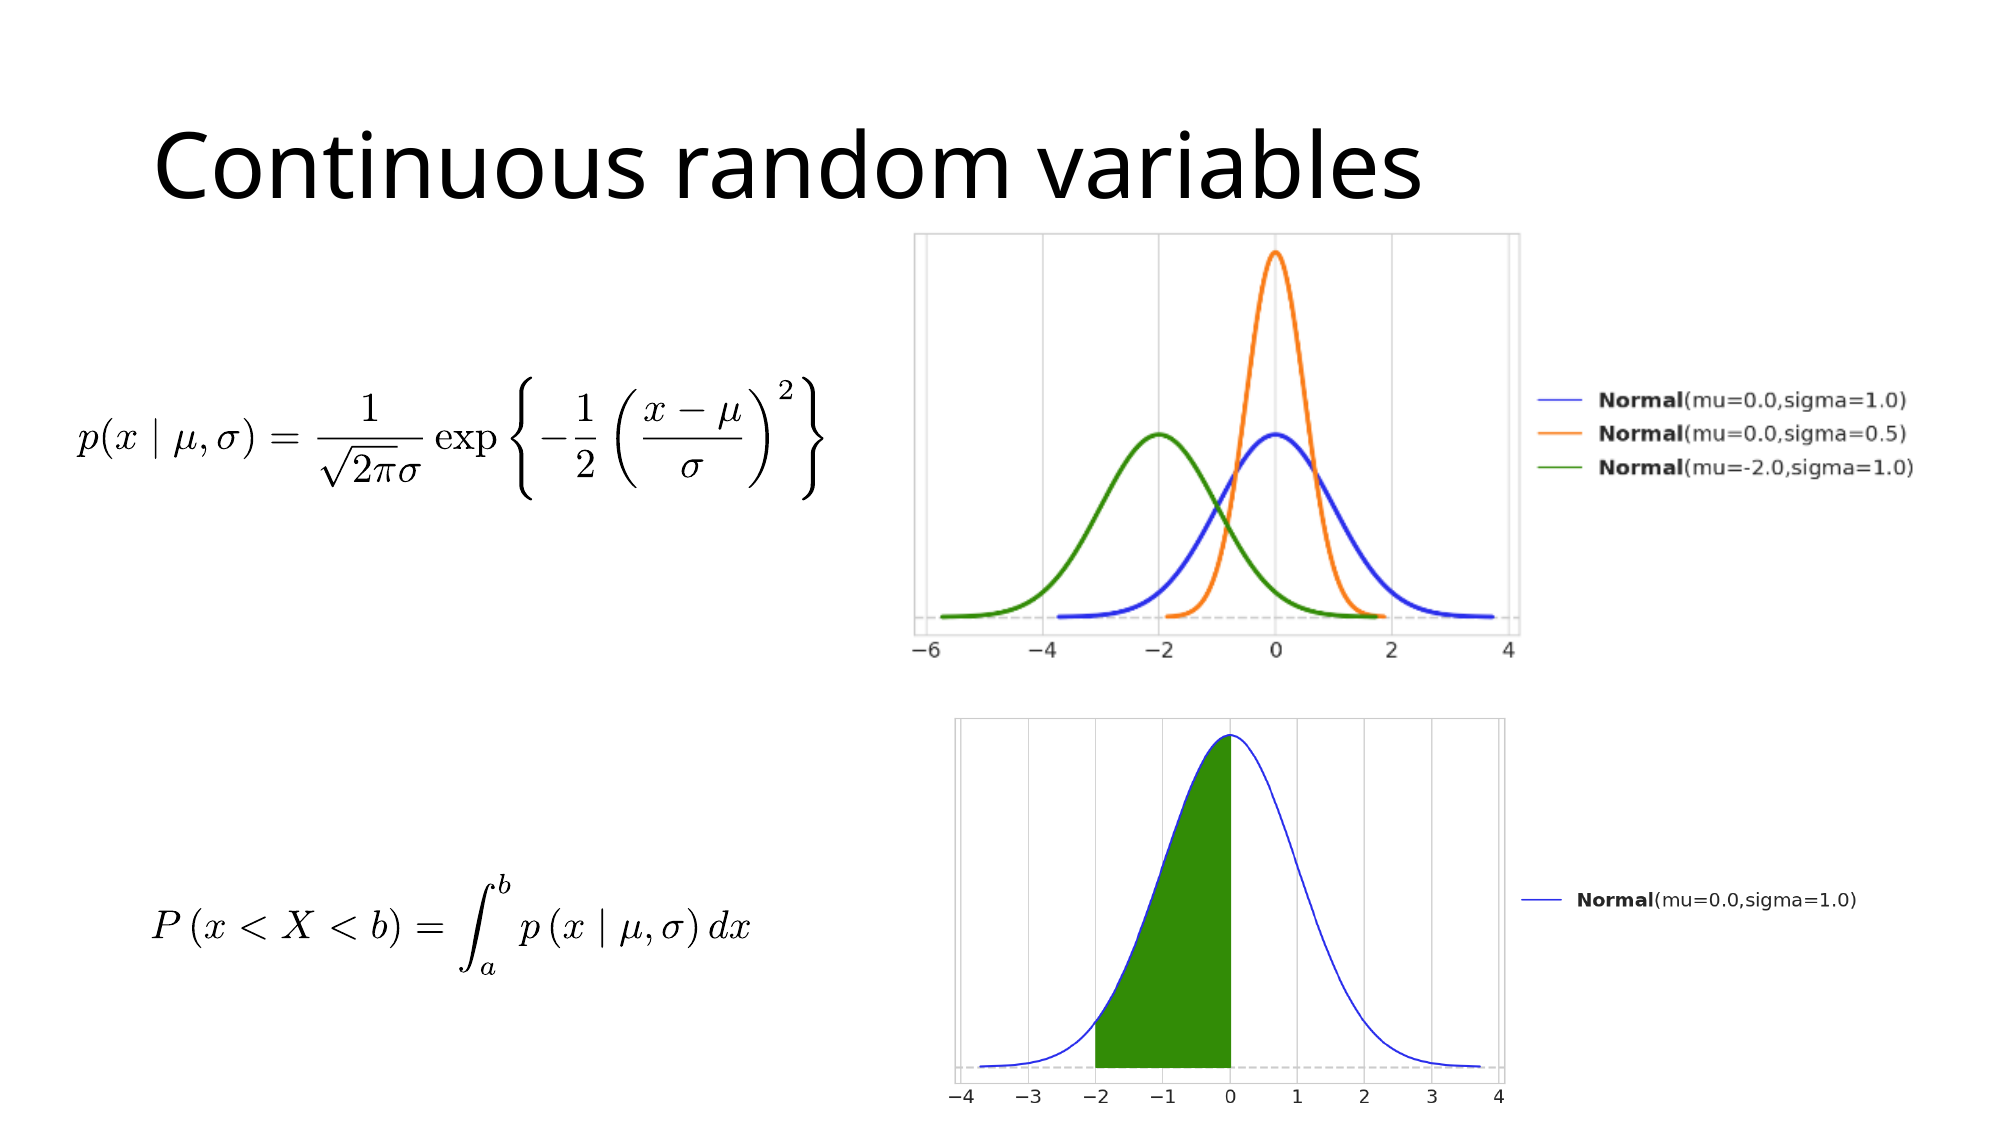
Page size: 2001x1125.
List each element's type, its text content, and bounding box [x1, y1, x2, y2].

picture [75, 375, 826, 502]
picture [937, 709, 1873, 1116]
title Continuous random variables [137, 59, 1863, 278]
picture [150, 873, 750, 976]
picture [900, 224, 1933, 672]
